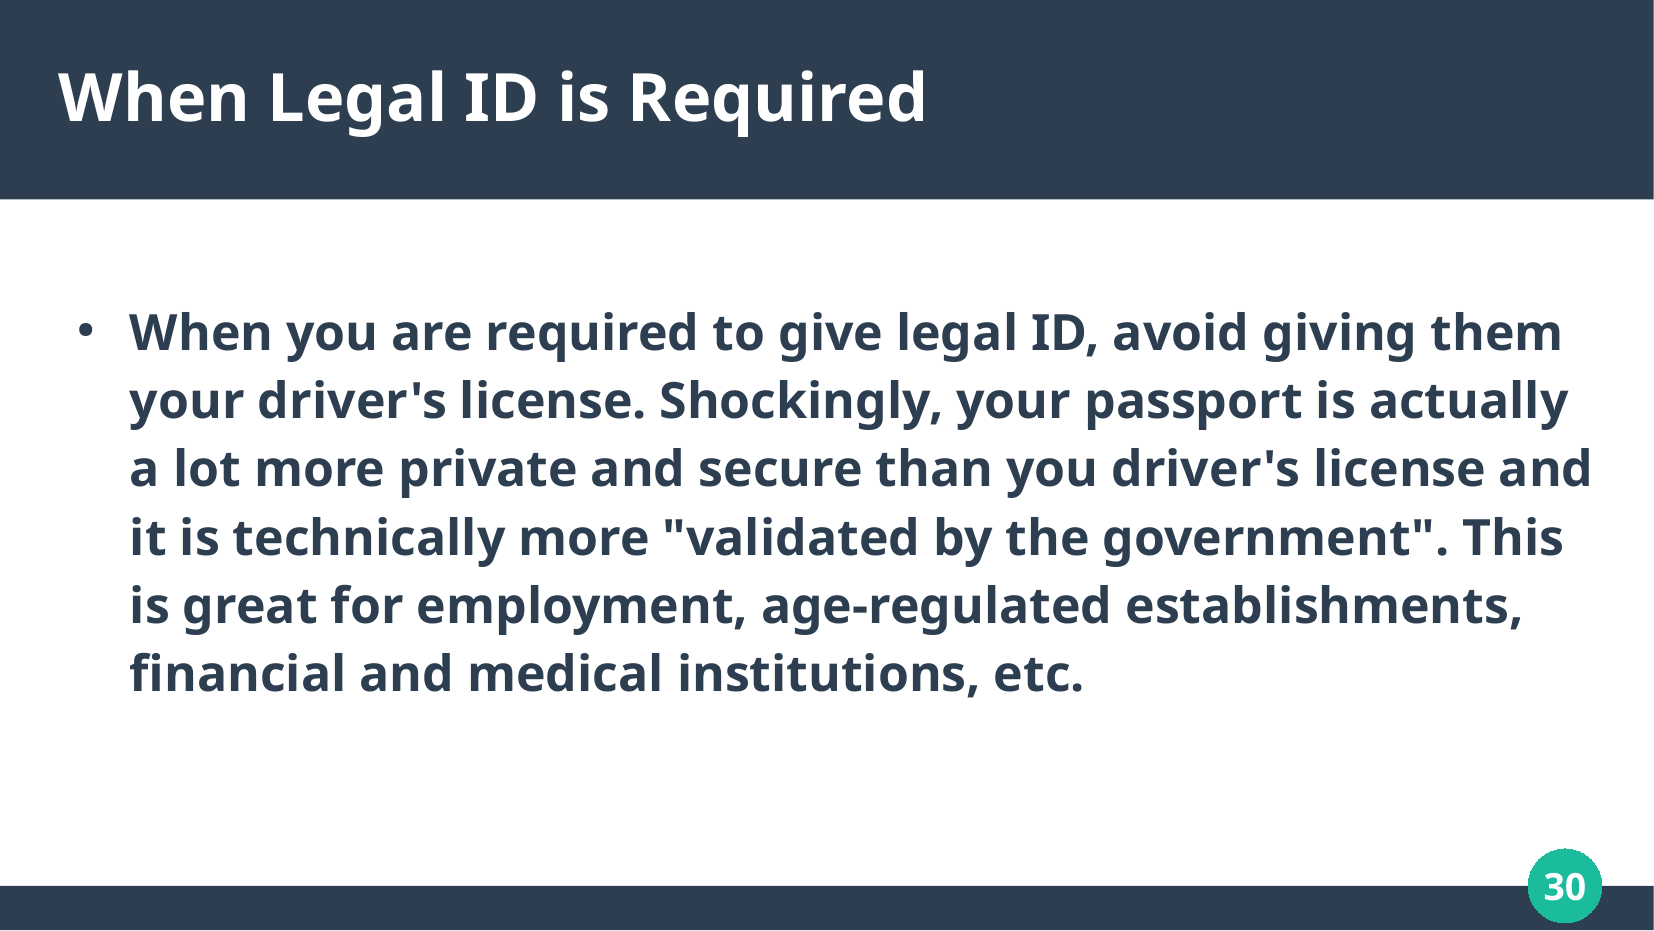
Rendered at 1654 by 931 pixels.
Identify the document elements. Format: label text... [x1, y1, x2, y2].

list When you are required to give legal ID, avoid giving them your driver's license. Shockingly, your passport is actually a lot more private and secure than you driver's license and it is technically more "validated by the government". This is great for employment, age-regulated establishments, financial and medical institutions, etc. [59, 243, 1595, 864]
title When Legal ID is Required [59, 37, 1595, 155]
